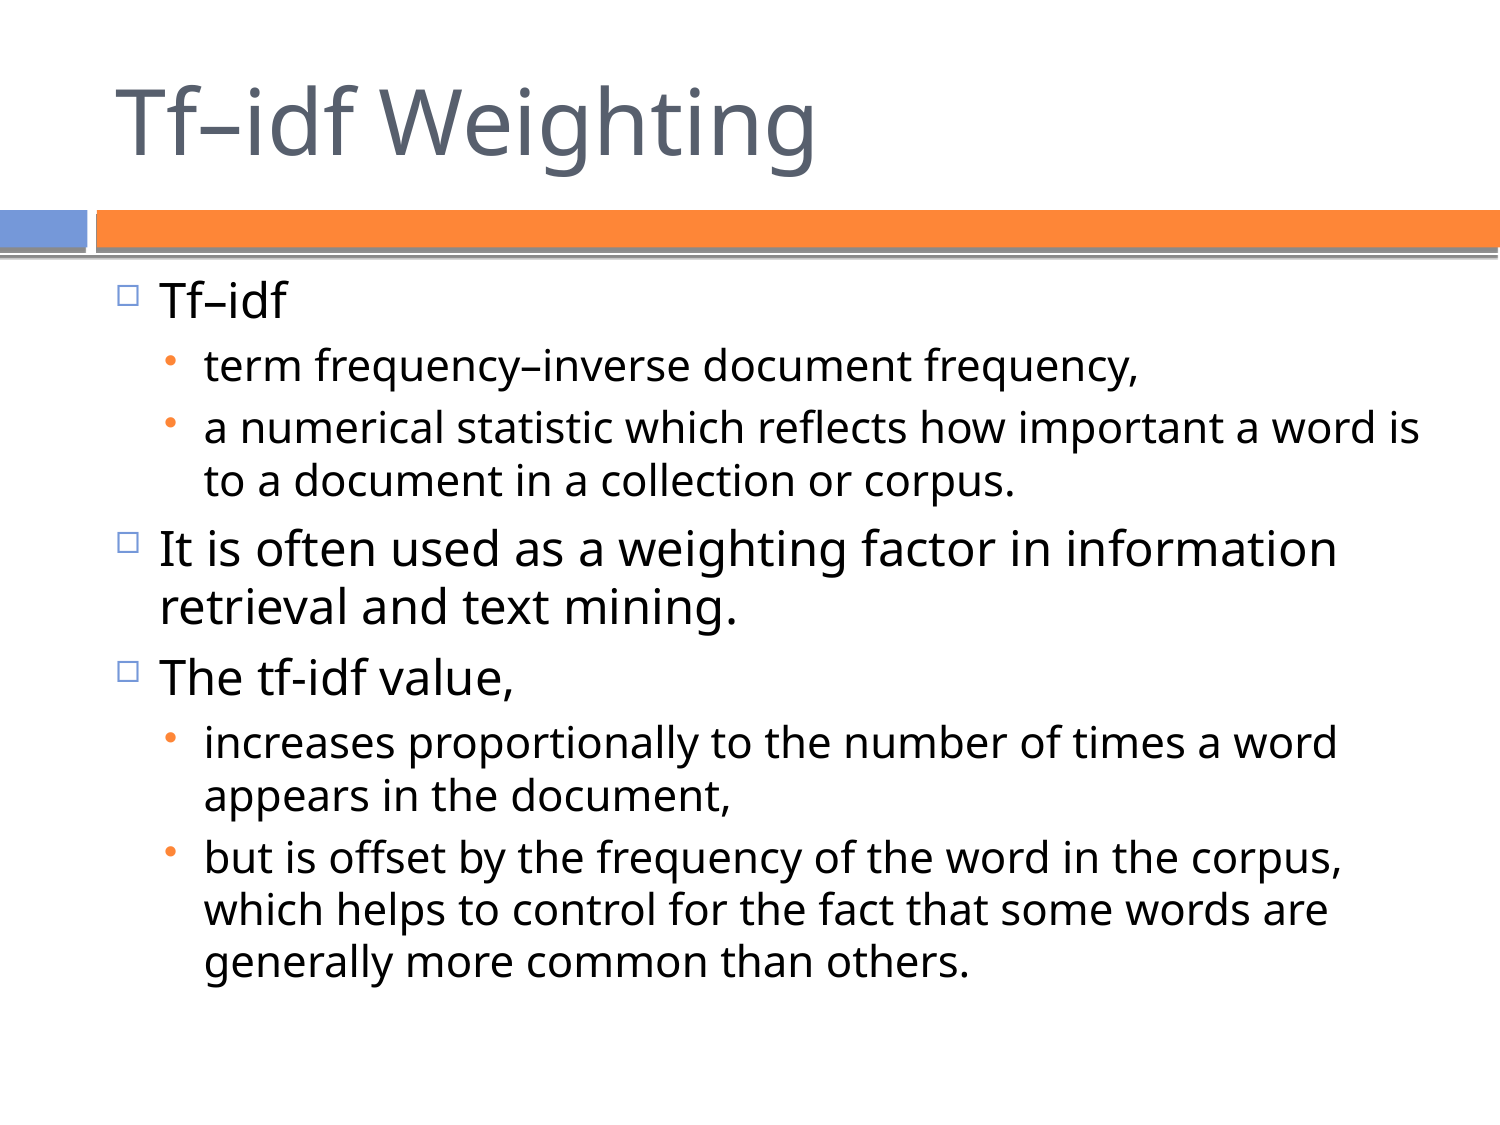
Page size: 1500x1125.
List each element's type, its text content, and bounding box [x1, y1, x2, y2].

title Tf–idf Weighting [100, 37, 1438, 200]
list Tf–idf term frequency–inverse document frequency, a numerical statistic which reflects how important a word is to a document in a collection or corpus. It is often used as a weighting factor in information retrieval and text mining. The tf-idf value, increases proportionally to the number of times a word appears in the document, but is offset by the frequency of the word in the corpus, which helps to control for the fact that some words are generally more common than others. [100, 262, 1438, 1000]
